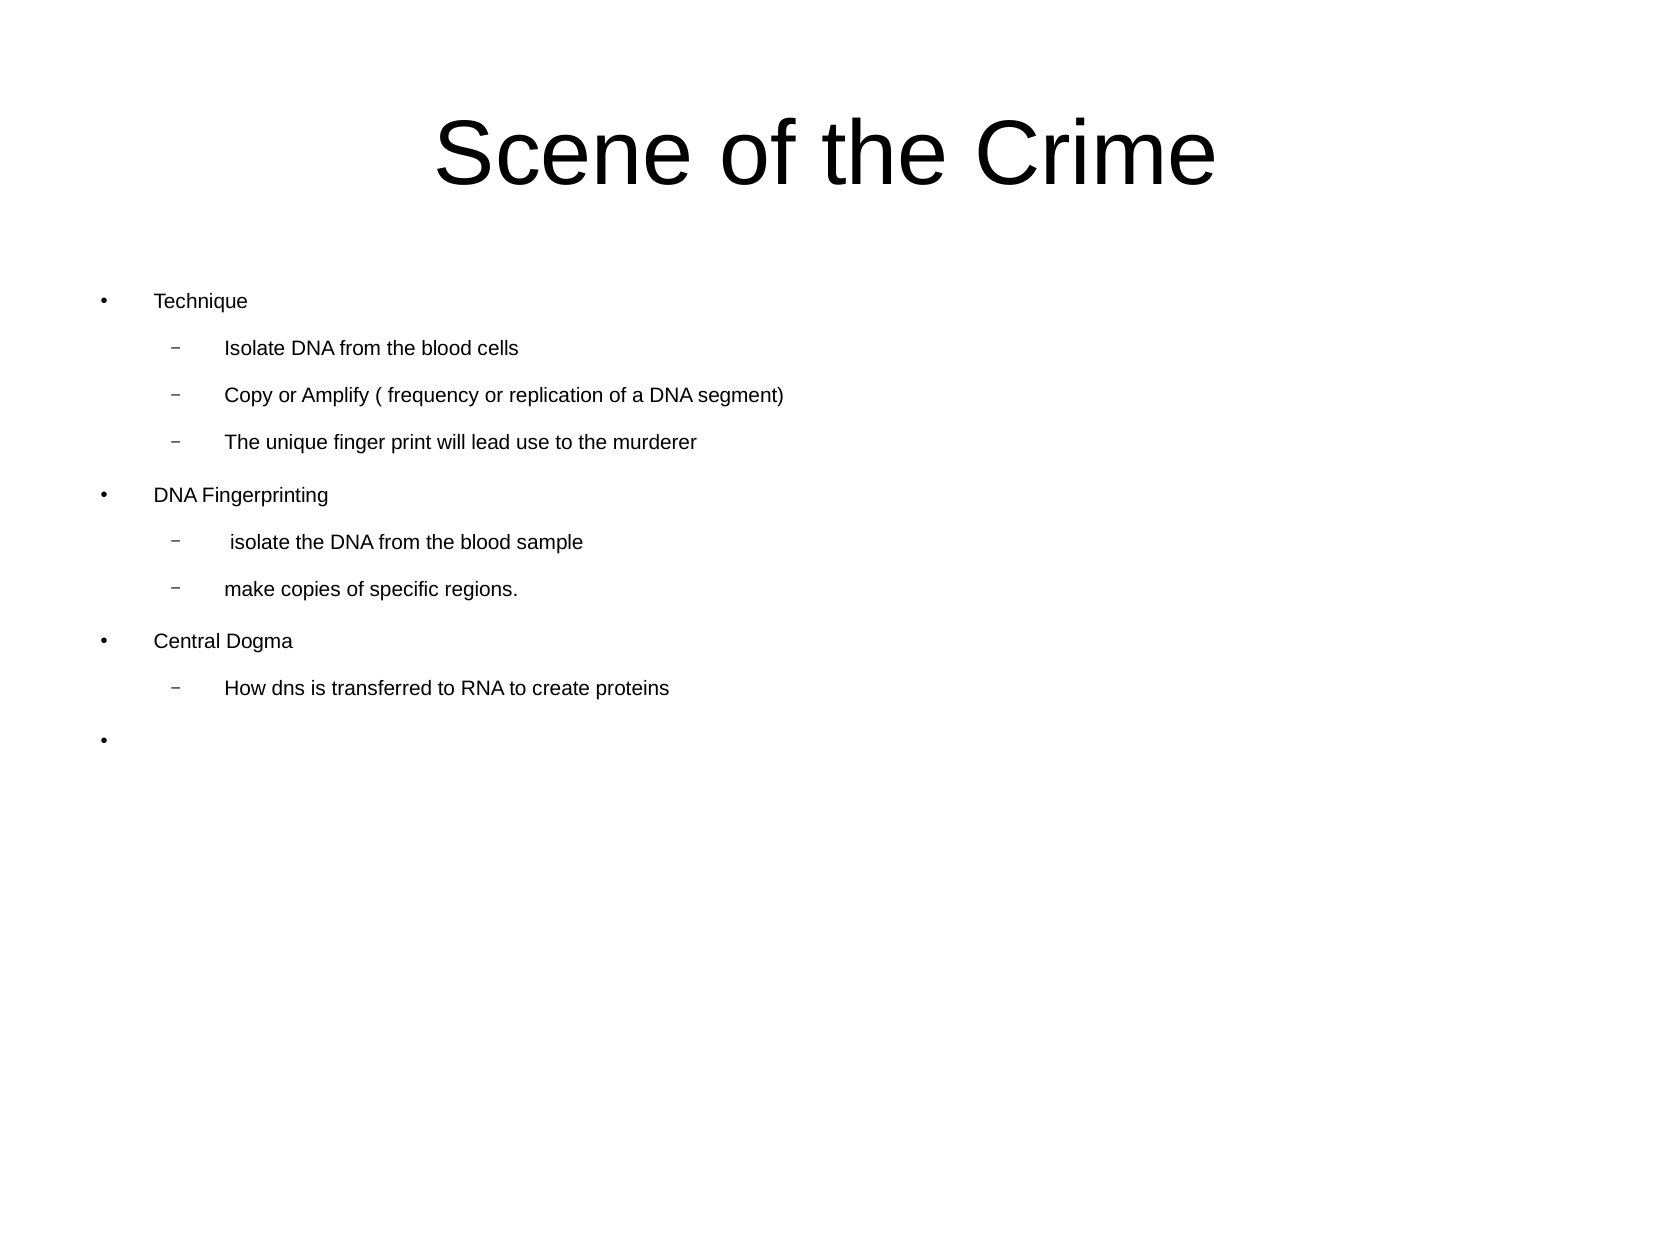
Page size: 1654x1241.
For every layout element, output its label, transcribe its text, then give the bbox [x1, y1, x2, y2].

list Technique Isolate DNA from the blood cells Copy or Amplify ( frequency or replication of a DNA segment) The unique finger print will lead use to the murderer DNA Fingerprinting isolate the DNA from the blood sample make copies of specific regions. Central Dogma How dns is transferred to RNA to create proteins [82, 290, 1571, 1217]
title Scene of the Crime [82, 49, 1571, 257]
